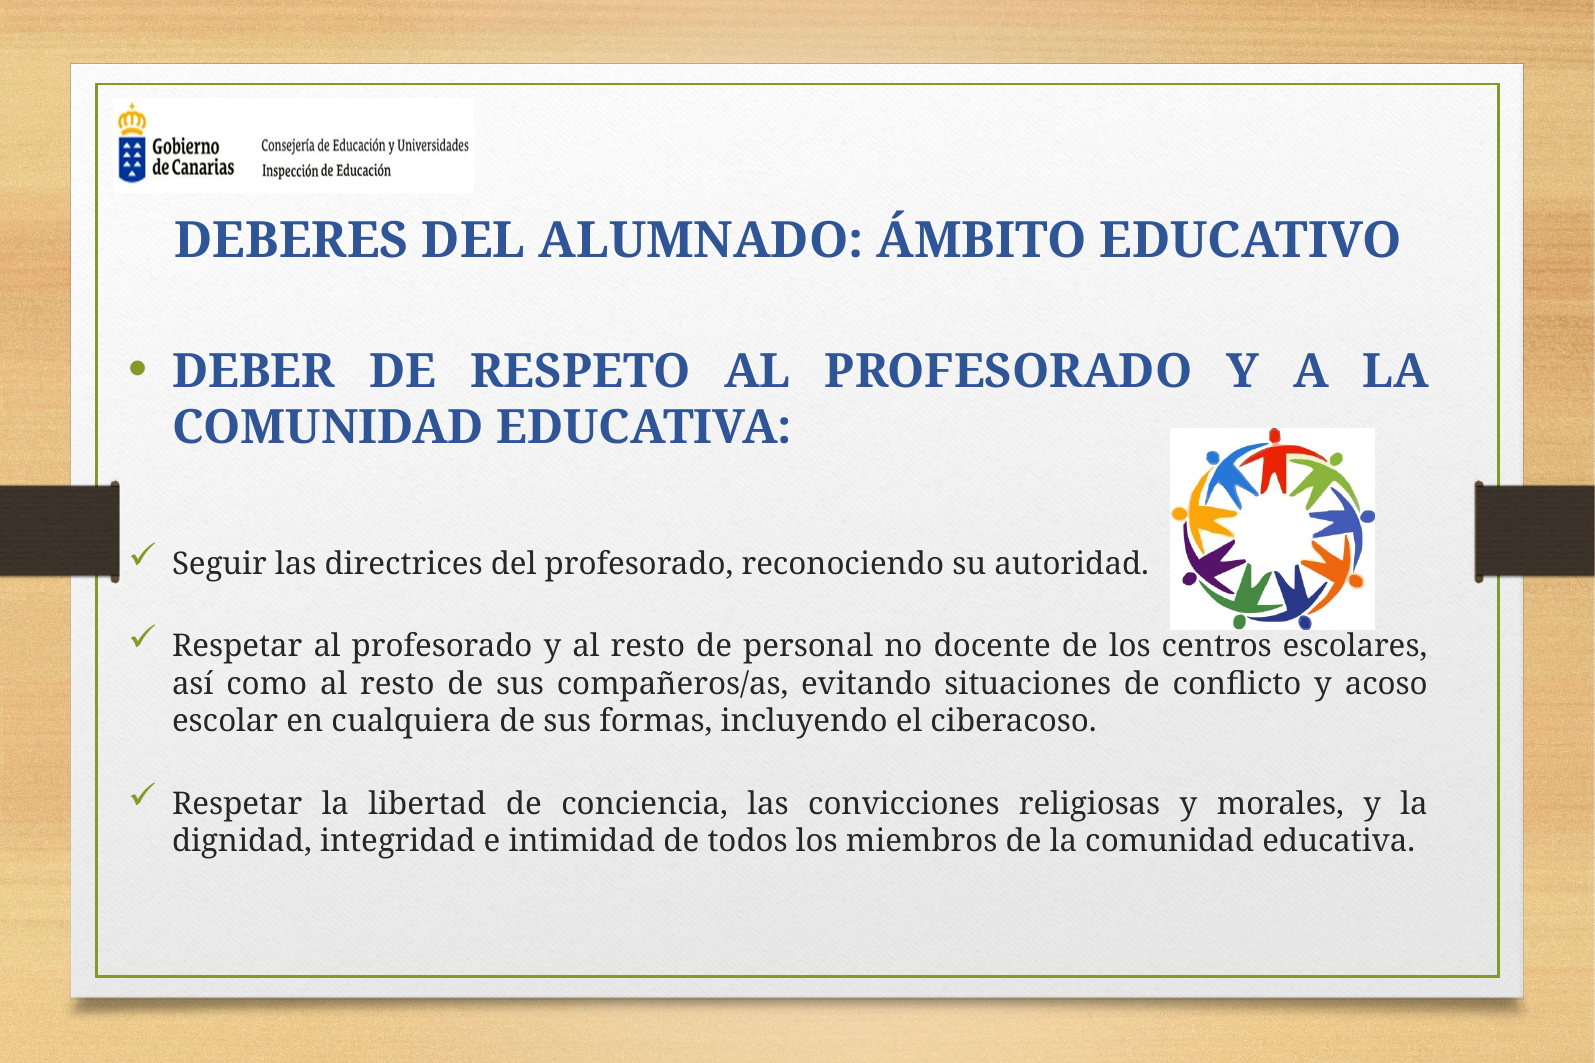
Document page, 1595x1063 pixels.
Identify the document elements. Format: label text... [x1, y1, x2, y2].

text_box DEBER DE RESPETO AL PROFESORADO Y A LA COMUNIDAD EDUCATIVA: Seguir las directrices del profesorado, reconociendo su autoridad. Respetar al profesorado y al resto de personal no docente de los centros escolares, así como al resto de sus compañeros/as, evitando situaciones de conflicto y acoso escolar en cualquiera de sus formas, incluyendo el ciberacoso. Respetar la libertad de conciencia, las convicciones religiosas y morales, y la dignidad, integridad e intimidad de todos los miembros de la comunidad educativa. [113, 287, 1445, 932]
picture [0, 0, 1595, 1063]
text_box DEBERES DEL ALUMNADO: ÁMBITO EDUCATIVO [60, 141, 1517, 334]
